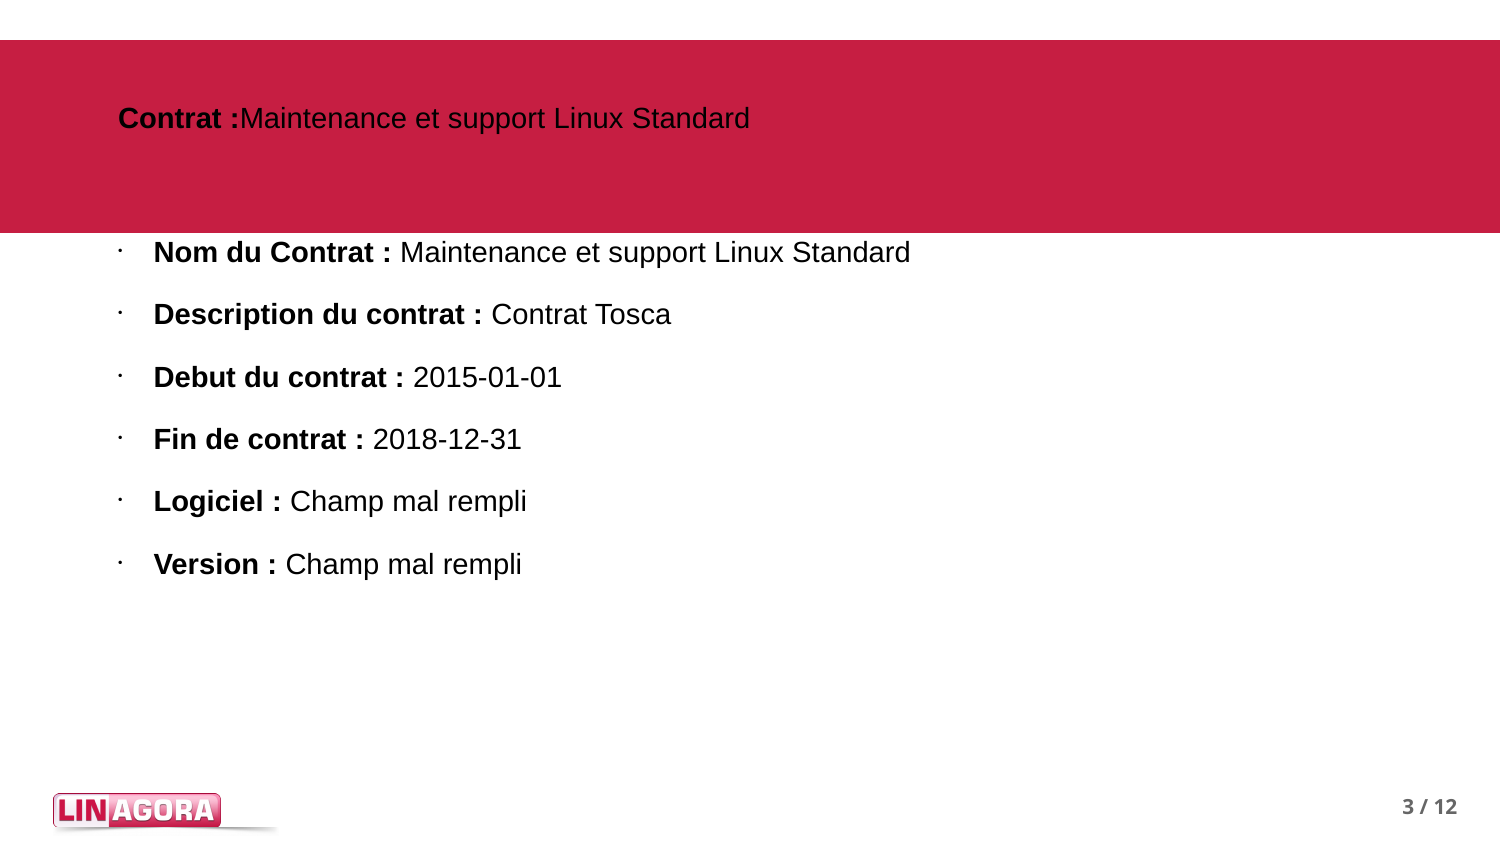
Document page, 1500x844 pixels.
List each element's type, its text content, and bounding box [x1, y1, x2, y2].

picture [53, 793, 118, 836]
title Contrat :Maintenance et support Linux Standard [118, 29, 1300, 207]
list Nom du Contrat : Maintenance et support Linux Standard Description du contrat : Contrat Tosca Debut du contrat : 2015-01-01 Fin de contrat : 2018-12-31 Logiciel : Champ mal rempli Version : Champ mal rempli [118, 236, 1418, 844]
